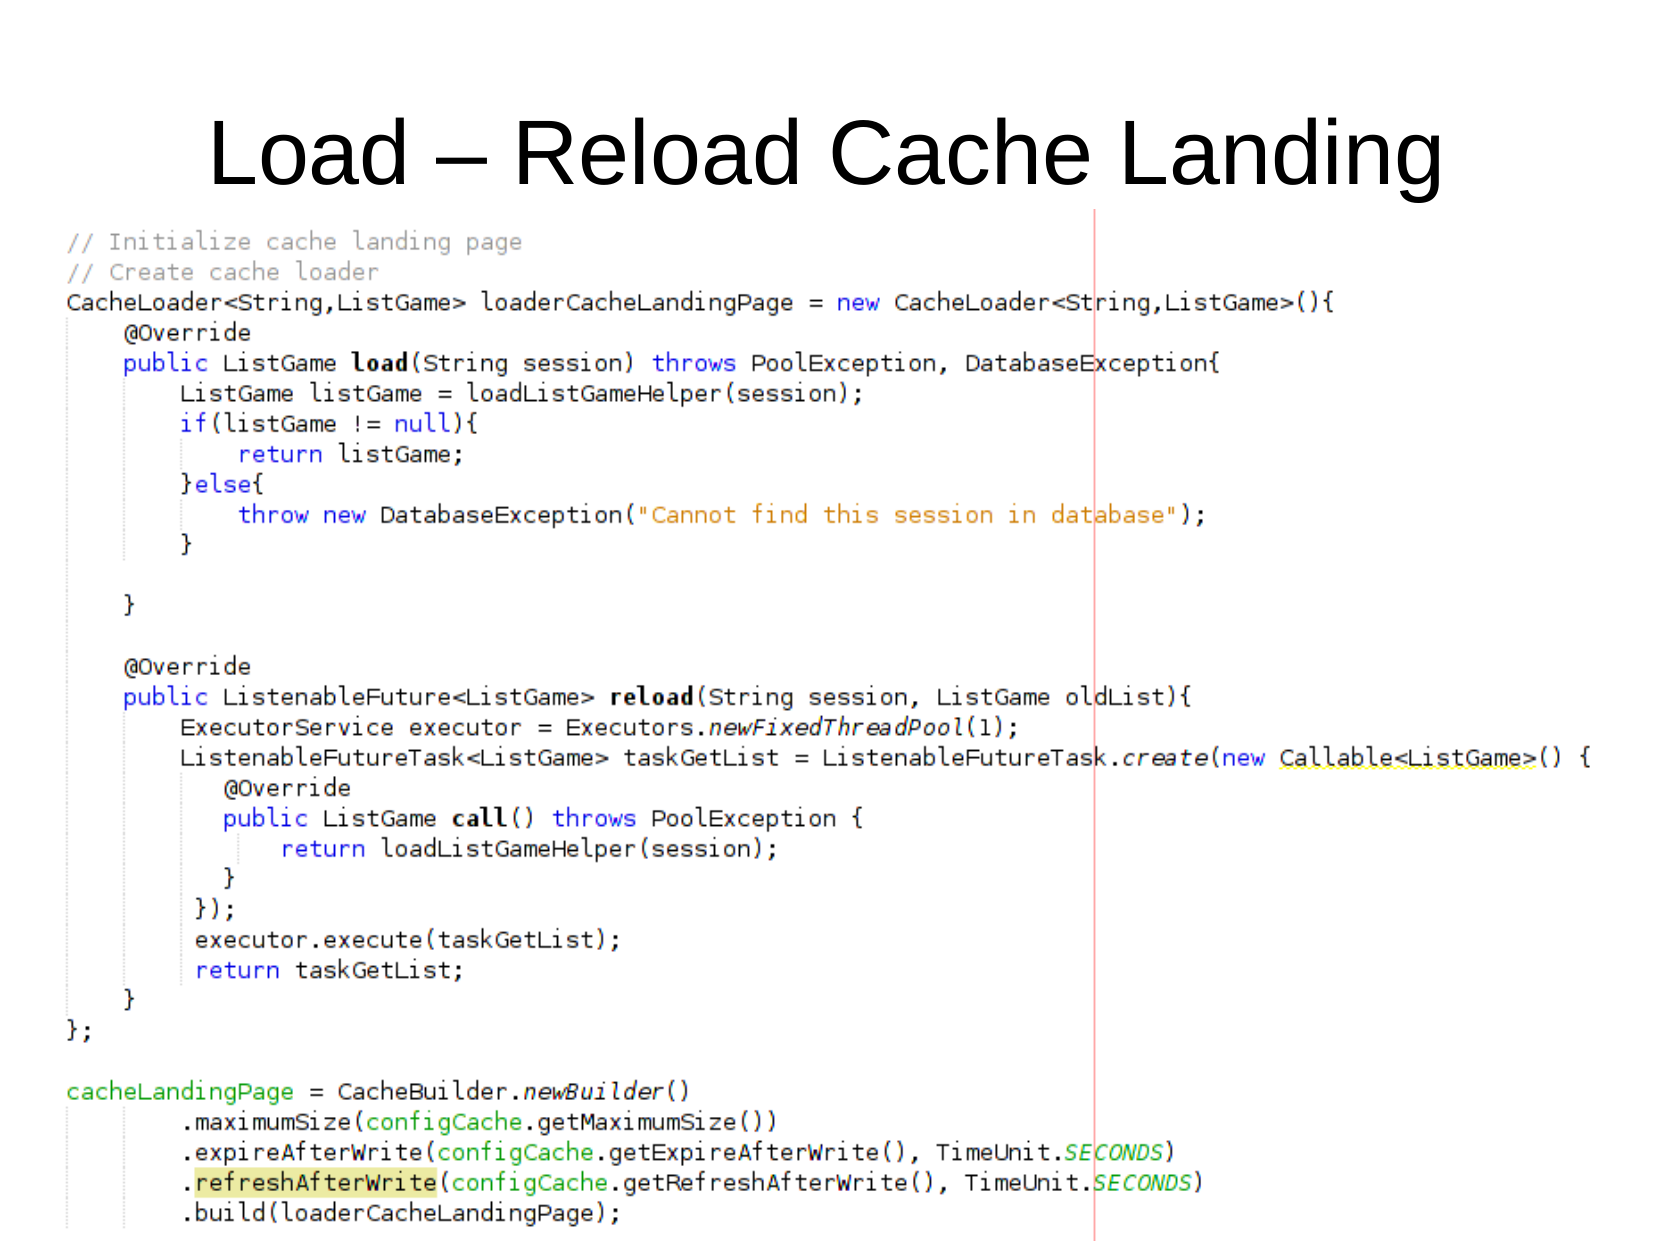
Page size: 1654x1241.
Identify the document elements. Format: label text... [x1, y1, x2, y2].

picture [45, 209, 1606, 1241]
title Load – Reload Cache Landing [82, 49, 1571, 209]
